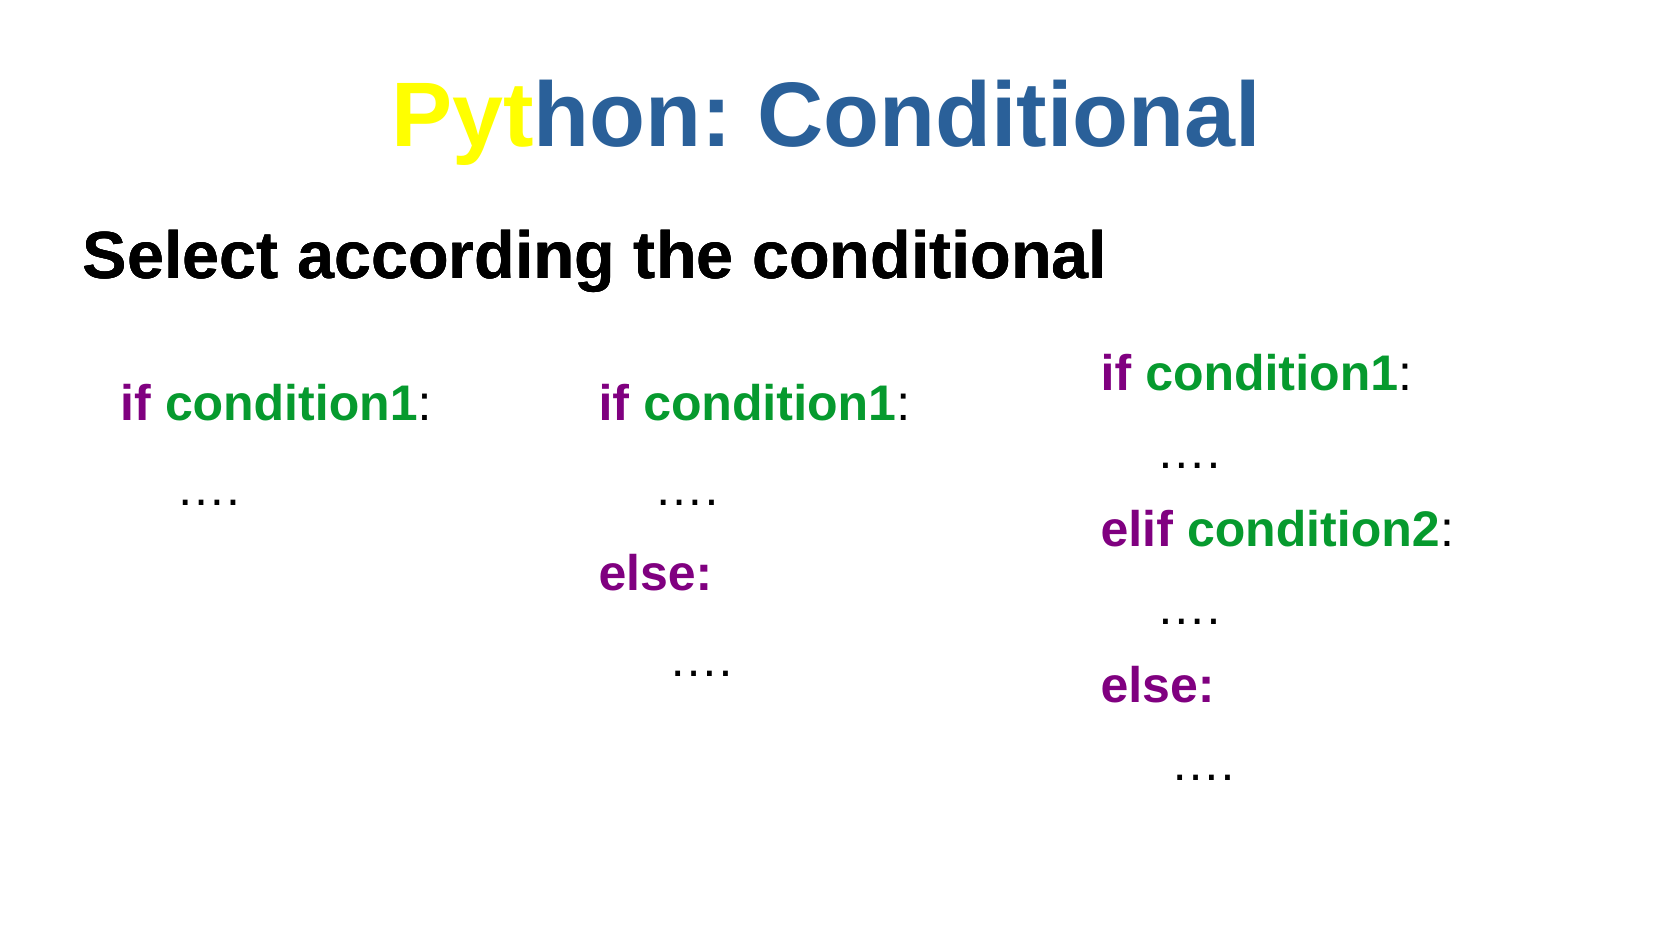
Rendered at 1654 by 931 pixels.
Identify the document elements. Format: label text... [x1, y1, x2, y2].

list if condition1: …. [120, 375, 563, 826]
list if condition1: …. elif condition2: …. else: …. [1100, 345, 1543, 796]
title Python: Conditional [82, 37, 1571, 193]
list if condition1: …. else: …. [598, 375, 1041, 826]
list Select according the conditional [82, 217, 1571, 301]
